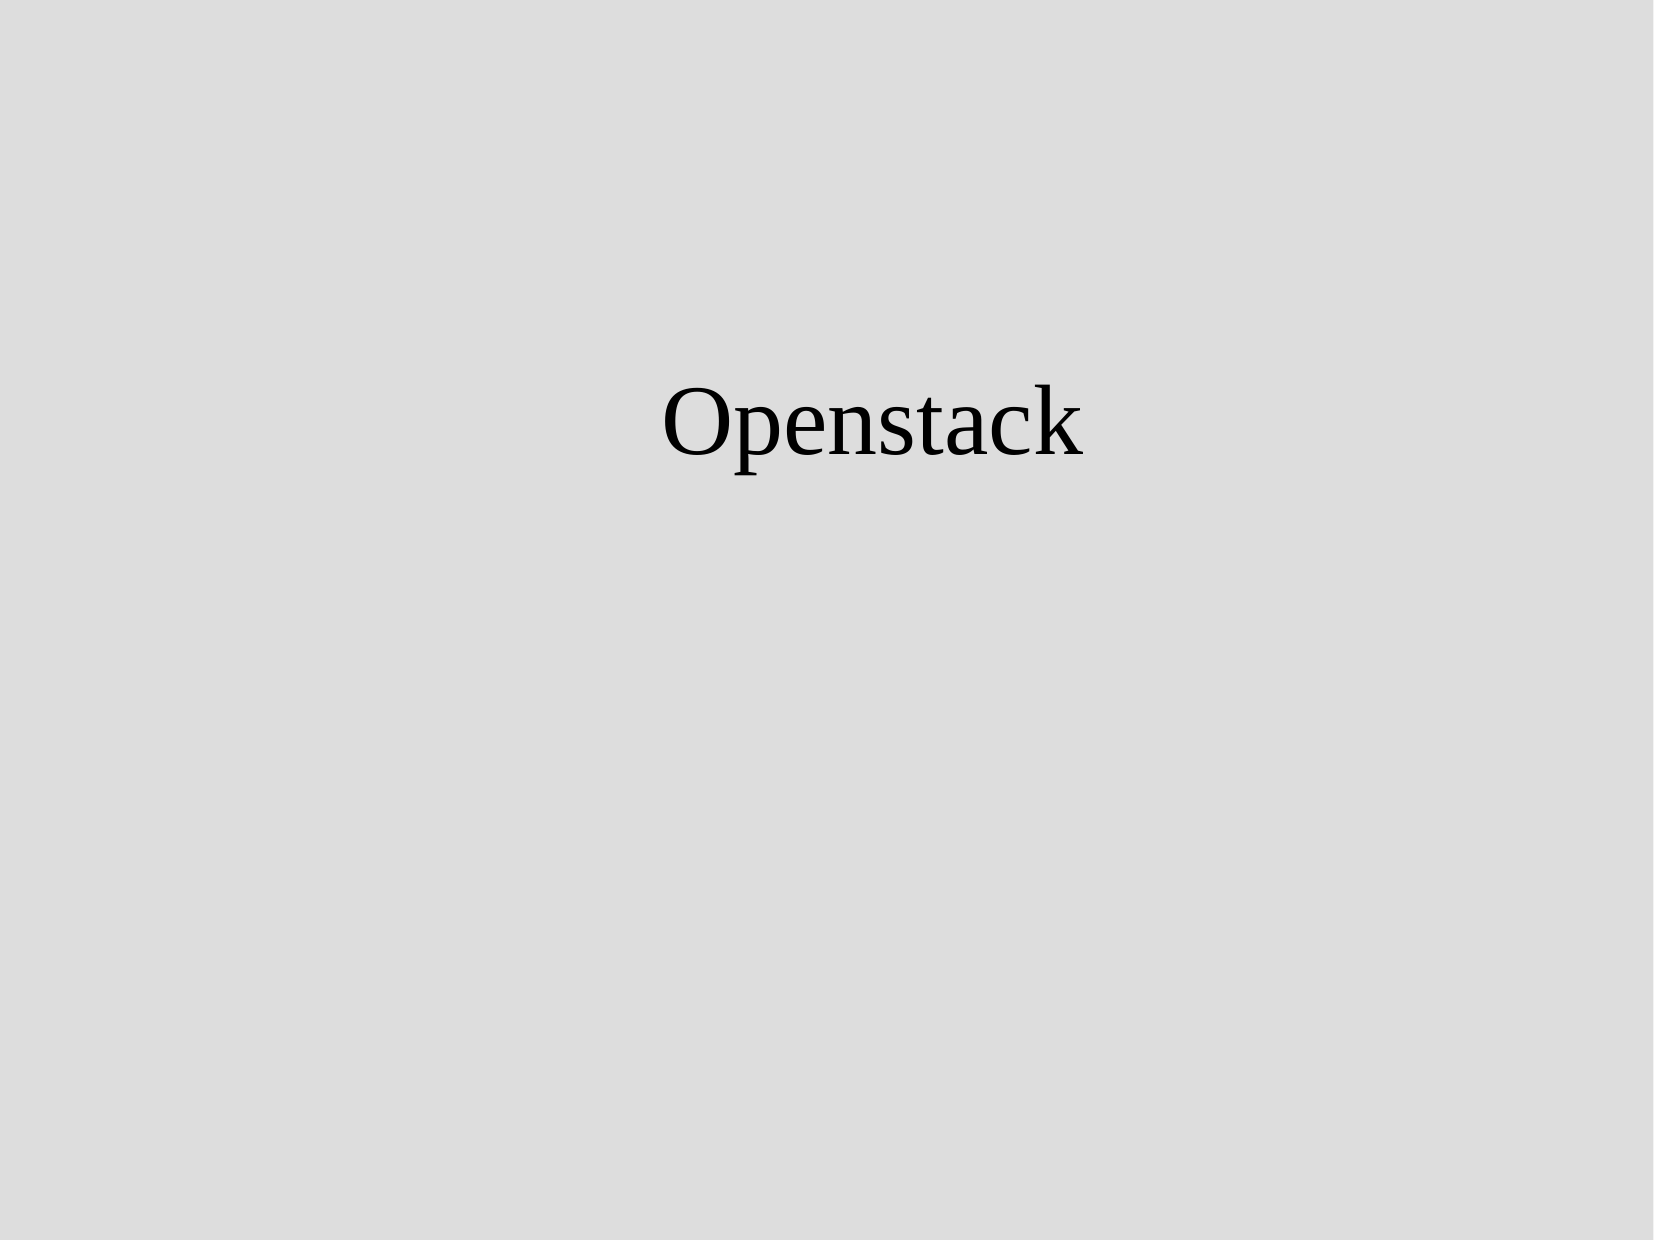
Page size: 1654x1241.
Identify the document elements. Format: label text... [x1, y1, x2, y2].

subtitle [82, 49, 1571, 1010]
text_box Openstack [271, 357, 1473, 484]
